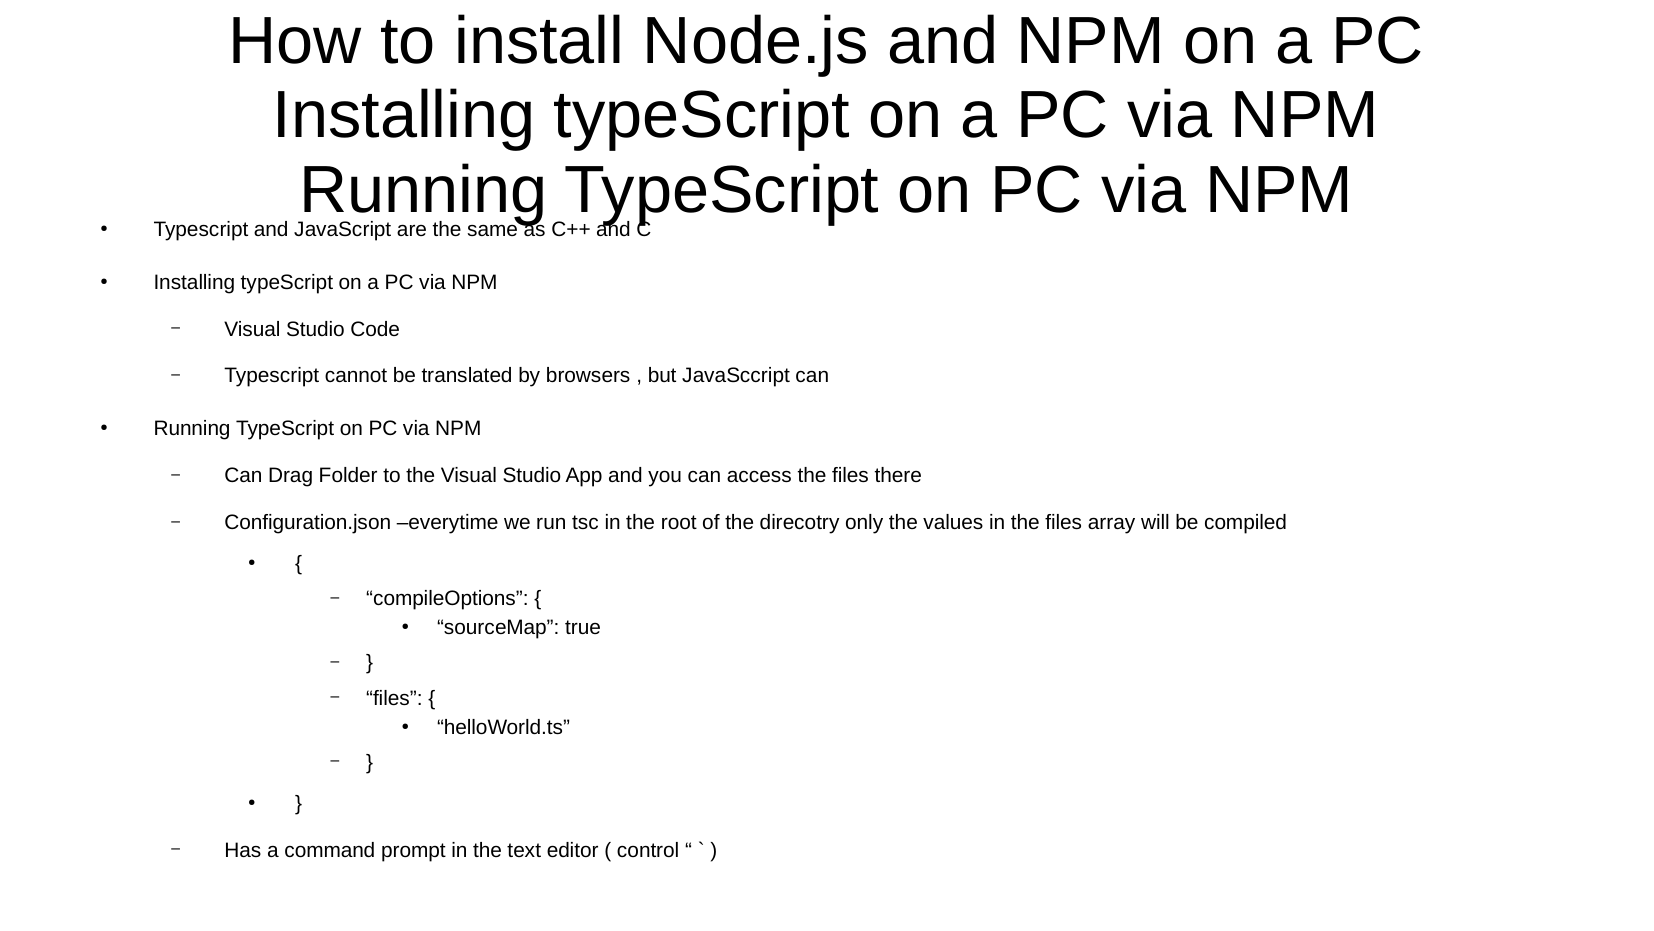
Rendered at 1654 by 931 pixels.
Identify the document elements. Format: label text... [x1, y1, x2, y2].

title How to install Node.js and NPM on a PC Installing typeScript on a PC via NPM Running TypeScript on PC via NPM [82, 2, 1571, 227]
list Typescript and JavaScript are the same as C++ and C Installing typeScript on a PC via NPM Visual Studio Code Typescript cannot be translated by browsers , but JavaSccript can Running TypeScript on PC via NPM Can Drag Folder to the Visual Studio App and you can access the files there Configuration.json –everytime we run tsc in the root of the direcotry only the values in the files array will be compiled { “compileOptions”: { “sourceMap”: true } “files”: { “helloWorld.ts” } } Has a command prompt in the text editor ( control “ ` ) [82, 217, 1561, 916]
